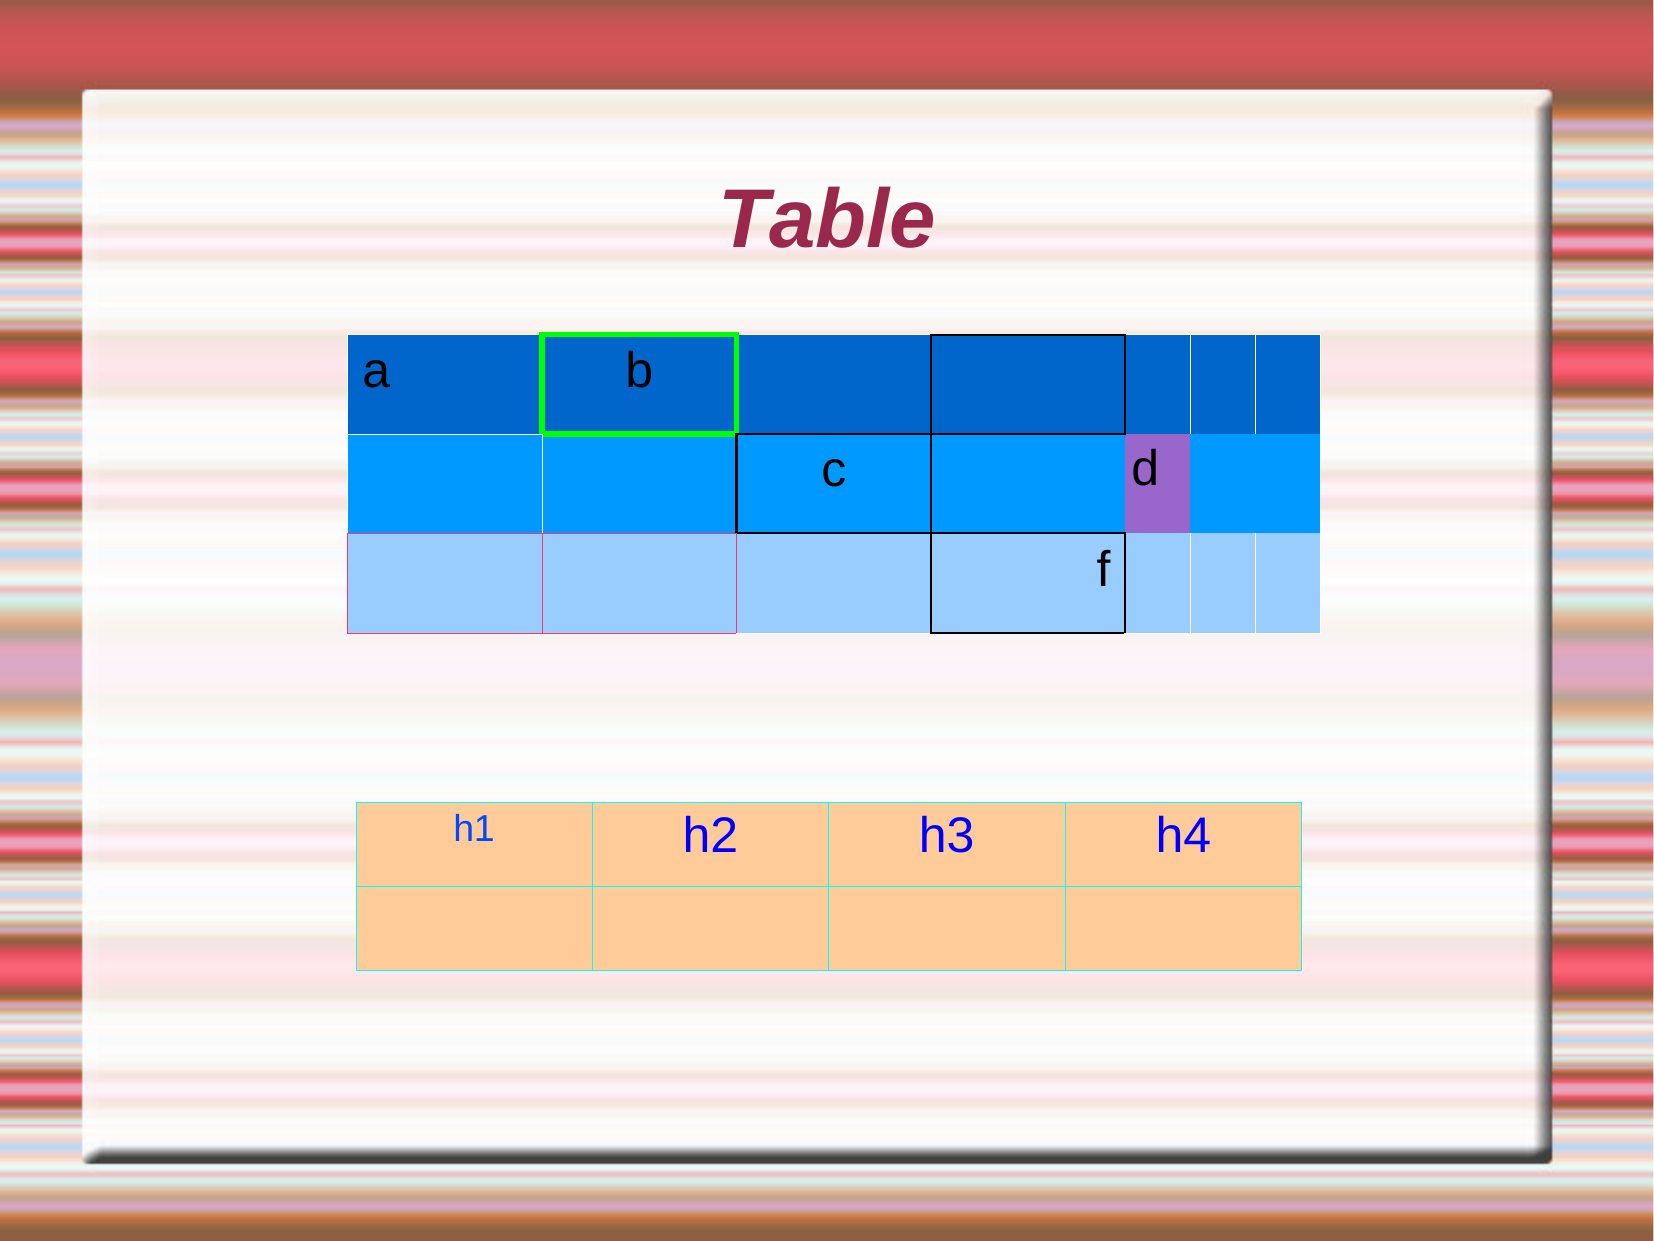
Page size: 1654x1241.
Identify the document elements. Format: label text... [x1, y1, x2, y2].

table_cell [1190, 434, 1255, 533]
table_header [1191, 335, 1255, 434]
table_cell [1191, 533, 1255, 633]
table_header b [545, 337, 734, 431]
table_header [739, 335, 930, 433]
table_header h1 [357, 803, 592, 886]
picture [0, 0, 1654, 1241]
table_cell [1066, 887, 1301, 970]
table_header [1126, 335, 1190, 434]
table_header a [348, 335, 539, 434]
table_cell [348, 435, 542, 533]
table_header [932, 336, 1124, 433]
table_cell [543, 534, 736, 633]
table_cell d [1125, 434, 1190, 533]
title Table [121, 114, 1534, 322]
table_cell [348, 534, 542, 633]
table_header h3 [829, 803, 1065, 886]
table_cell [543, 437, 735, 533]
table_cell [737, 534, 930, 633]
table_cell [357, 887, 592, 970]
table_cell [932, 435, 1125, 532]
table_header h4 [1066, 803, 1301, 886]
table_cell [593, 887, 828, 970]
table_header h2 [593, 803, 828, 886]
table_cell [1255, 434, 1320, 533]
table_cell f [932, 534, 1124, 632]
table_cell [1126, 533, 1190, 633]
table_cell [1256, 533, 1320, 633]
table_cell c [738, 435, 930, 532]
table_cell [829, 887, 1065, 970]
table_header [1256, 335, 1320, 434]
